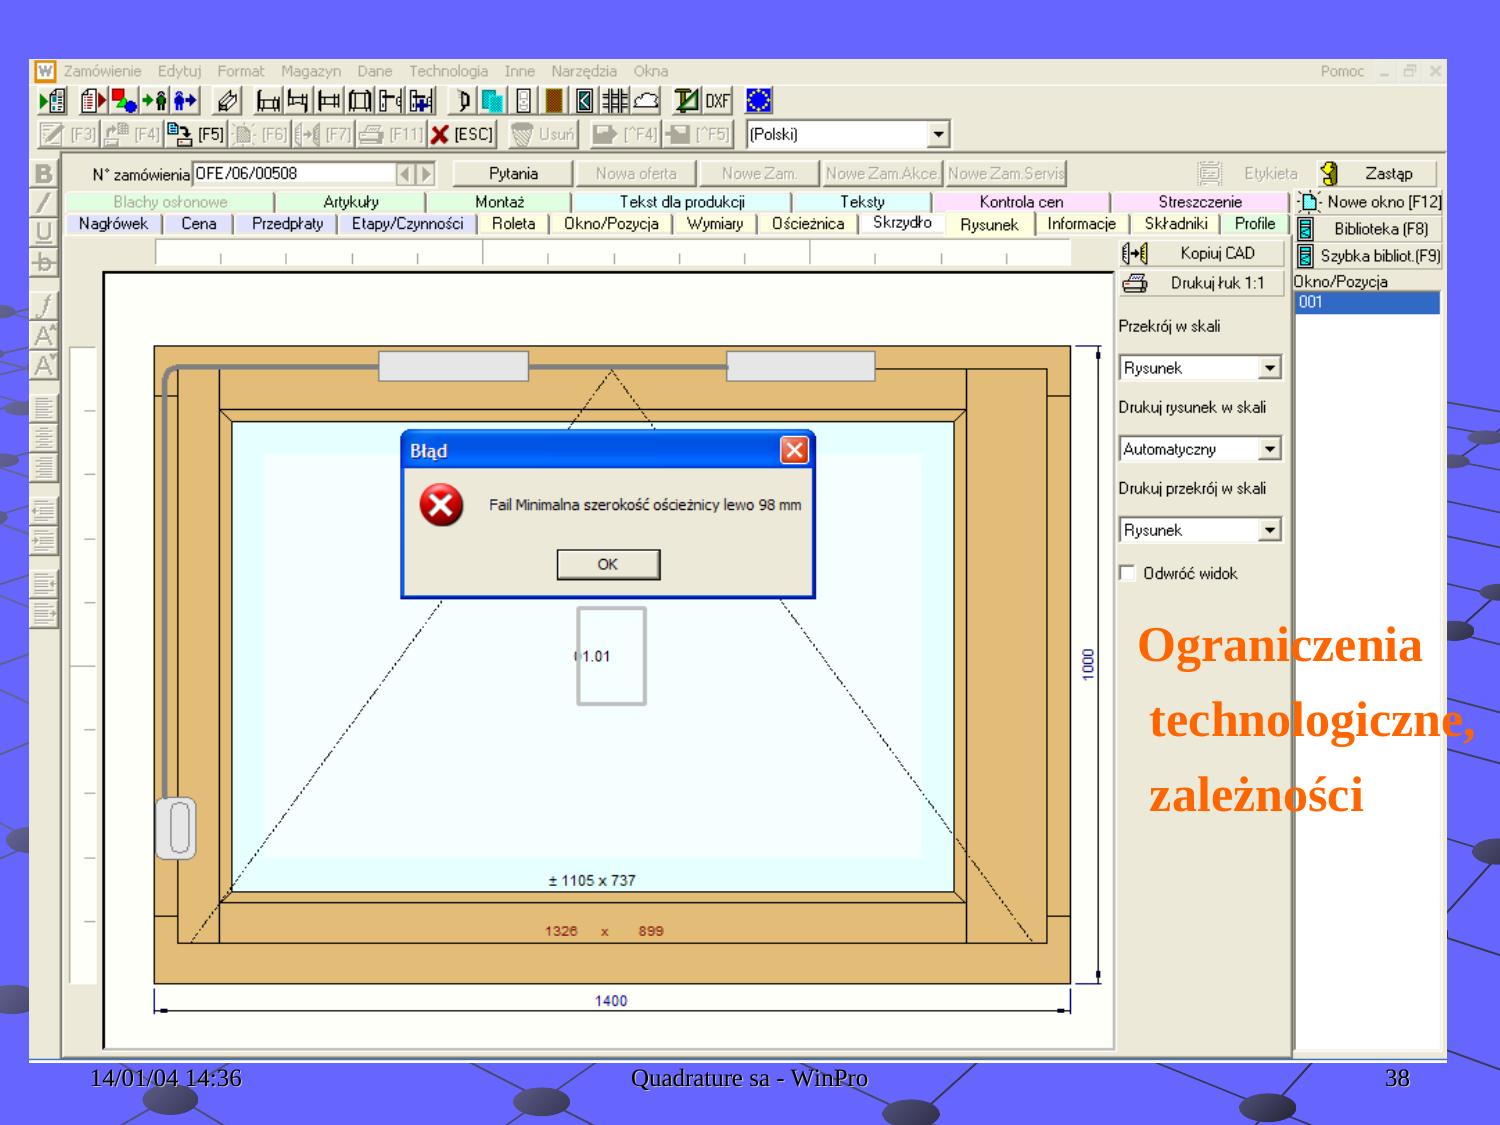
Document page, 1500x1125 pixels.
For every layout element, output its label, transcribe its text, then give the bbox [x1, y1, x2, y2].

picture [29, 59, 1447, 1063]
text_box Ograniczenia technologiczne, zależności [1137, 620, 1478, 822]
